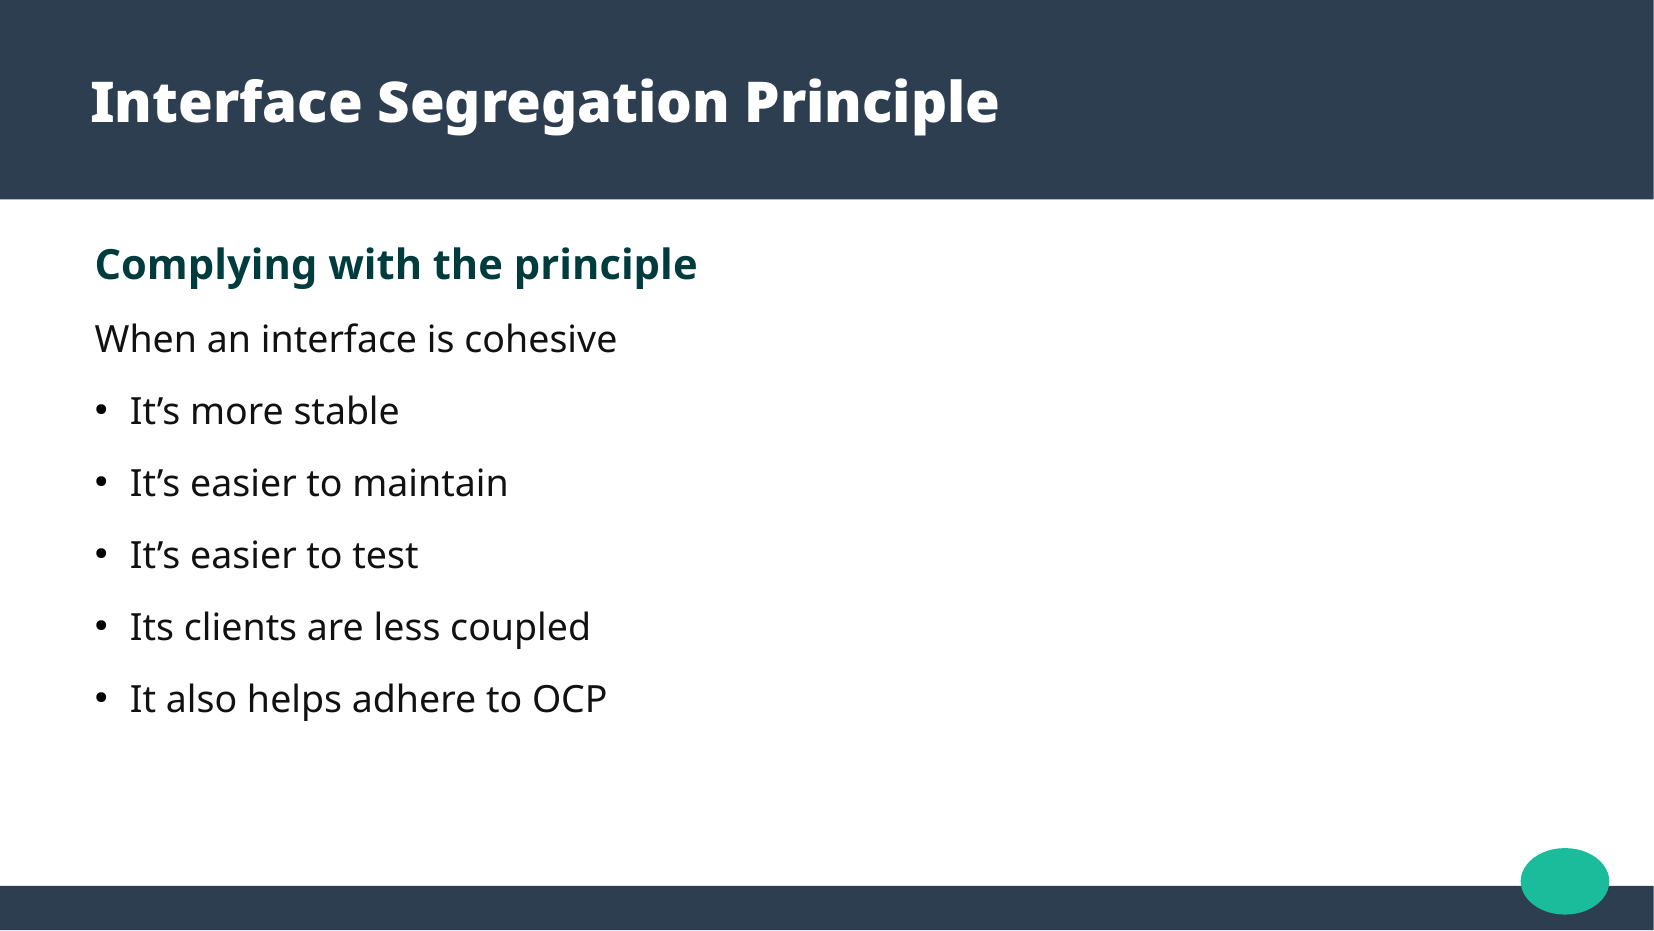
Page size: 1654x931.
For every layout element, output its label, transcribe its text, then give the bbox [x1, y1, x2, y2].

title Interface Segregation Principle [90, 35, 1235, 166]
subtitle Complying with the principle When an interface is cohesive It’s more stable It’s easier to maintain It’s easier to test Its clients are less coupled It also helps adhere to OCP [94, 234, 1531, 724]
